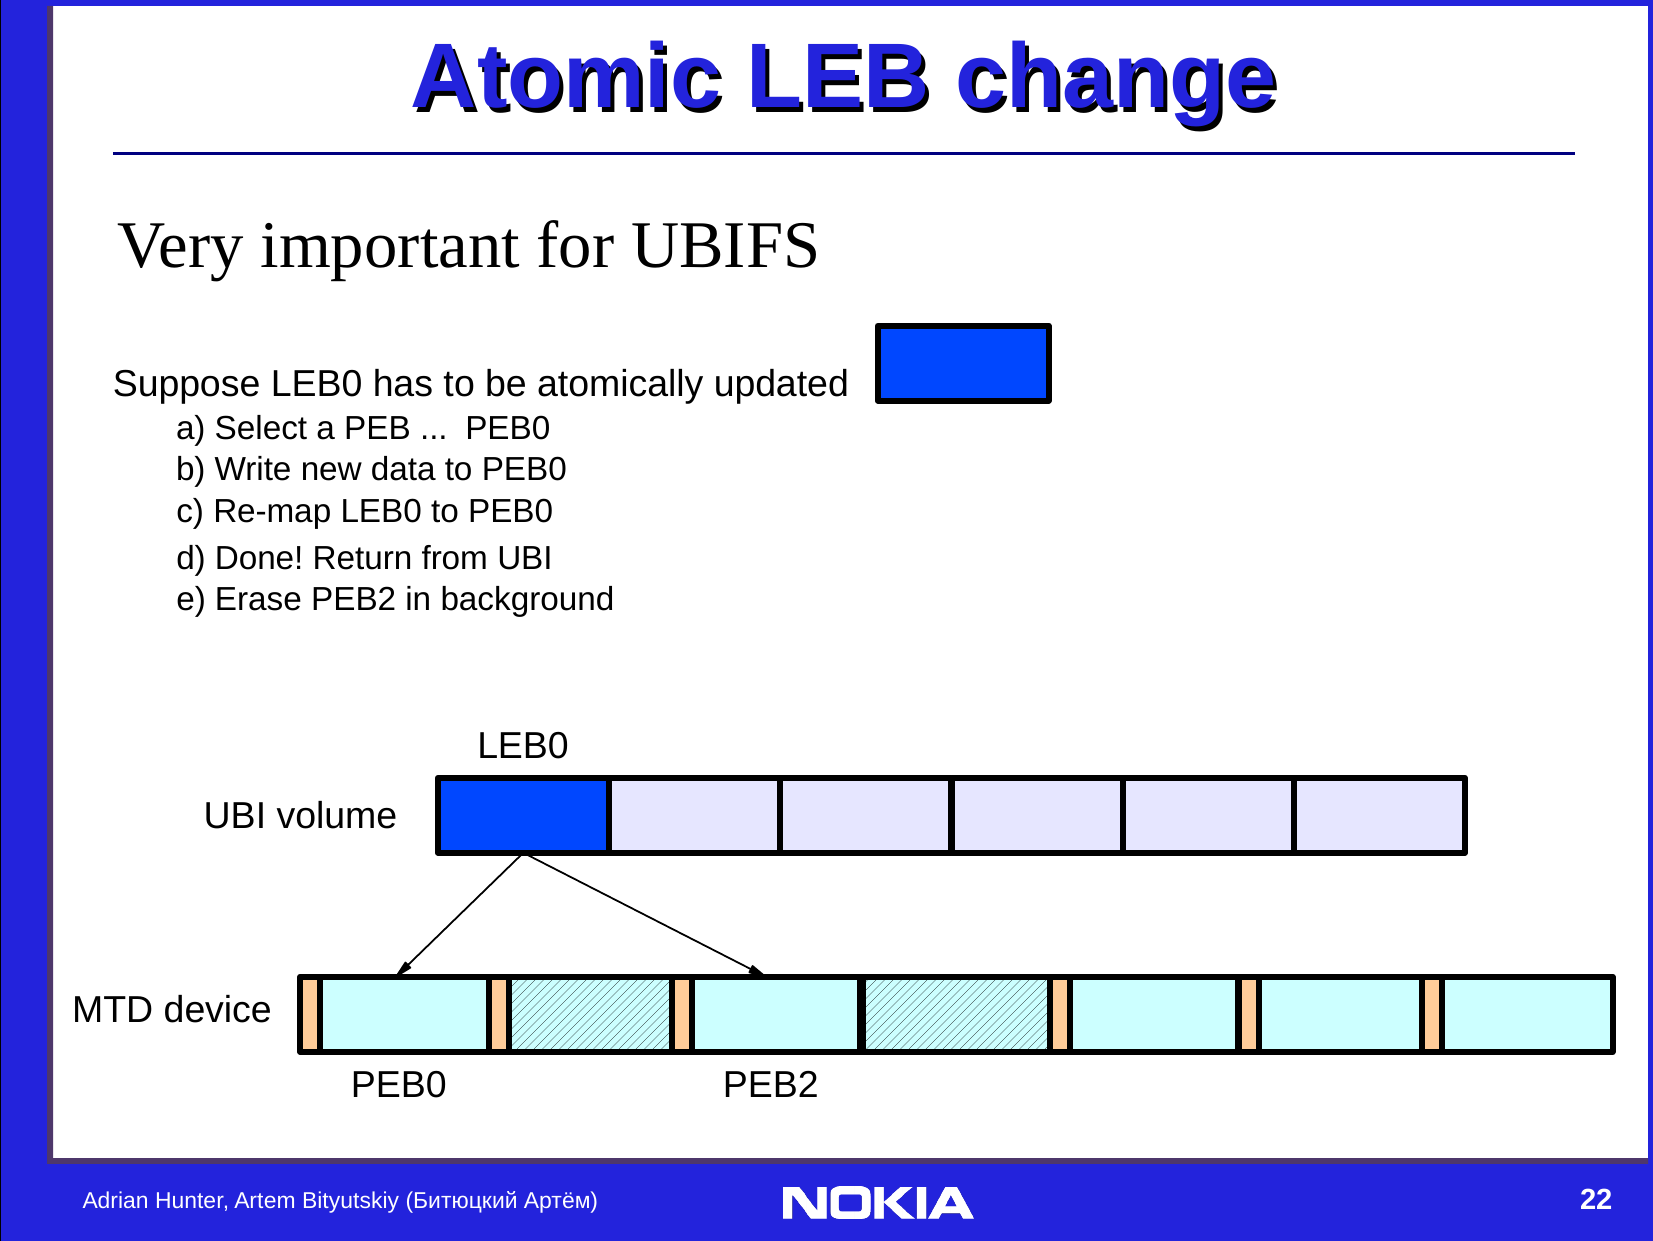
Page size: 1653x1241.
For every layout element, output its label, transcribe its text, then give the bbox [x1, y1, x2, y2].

text_box PEB0 [336, 1055, 462, 1113]
text_box UBI volume [188, 787, 413, 849]
picture [783, 1186, 974, 1219]
text_box [437, 777, 1466, 853]
text_box [877, 325, 1049, 401]
text_box e) Erase PEB2 in background [161, 573, 632, 626]
text_box d) Done! Return from UBI [161, 532, 569, 573]
text_box Suppose LEB0 has to be atomically updated [98, 354, 866, 412]
text_box LEB0 [462, 716, 584, 774]
text_box [300, 976, 1613, 1052]
list Very important for UBIFS [100, 207, 1588, 348]
text_box b) Write new data to PEB0 [161, 443, 585, 496]
text_box c) Re-map LEB0 to PEB0 [161, 484, 570, 537]
text_box PEB0 [450, 402, 566, 443]
text_box a) Select a PEB ... [161, 402, 450, 443]
text_box MTD device [57, 981, 287, 1038]
text_box PEB2 [708, 1055, 834, 1113]
title Atomic LEB change [100, 2, 1588, 151]
